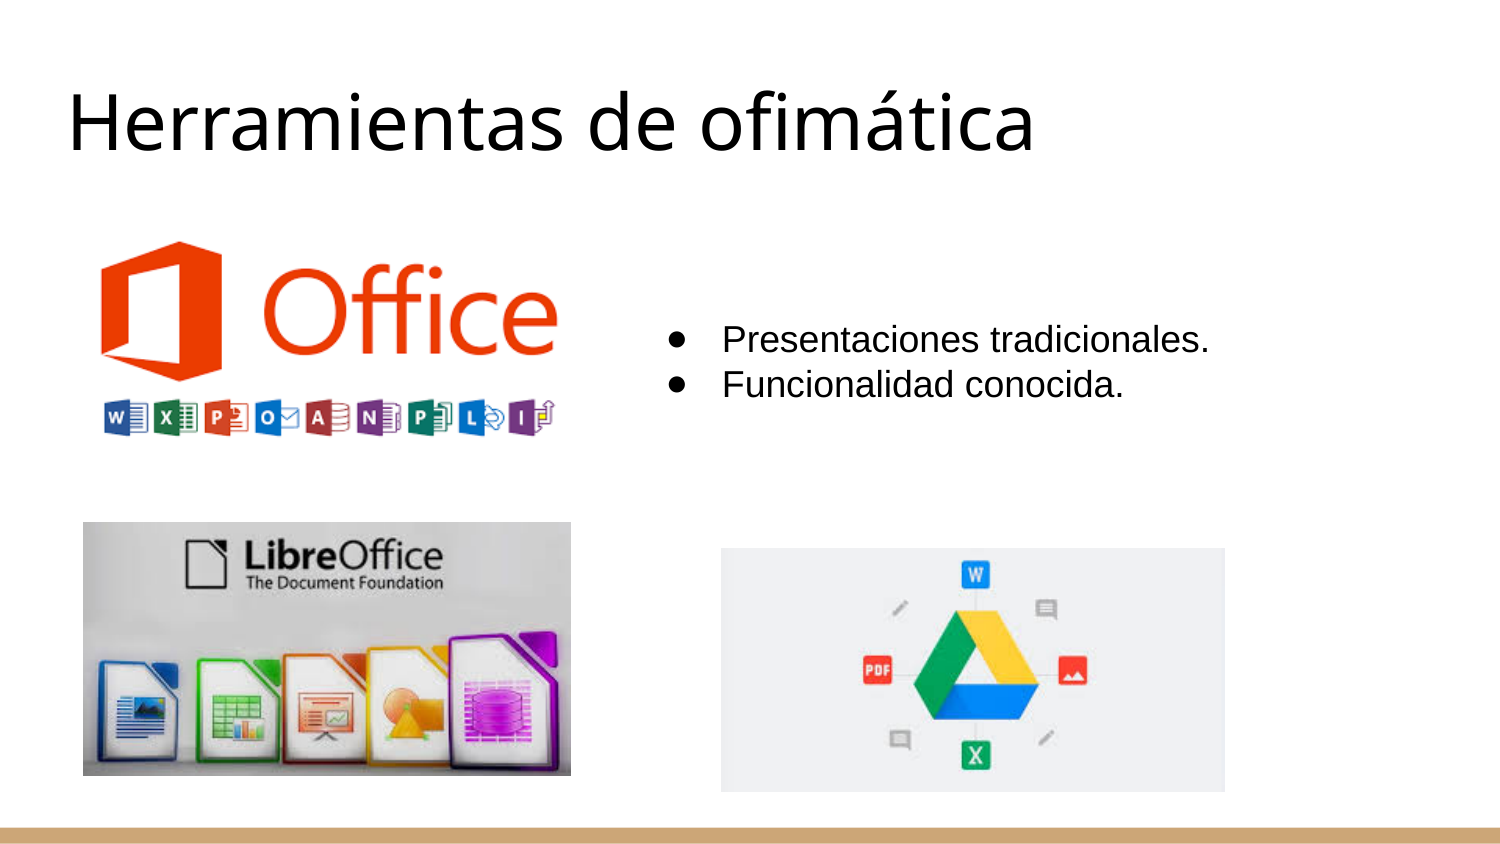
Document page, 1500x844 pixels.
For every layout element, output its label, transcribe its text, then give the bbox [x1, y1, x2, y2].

picture [83, 522, 571, 776]
text_box Presentaciones tradicionales. Funcionalidad conocida. [631, 300, 1457, 437]
picture [92, 232, 571, 443]
picture [721, 548, 1225, 792]
title Herramientas de ofimática [51, 51, 1449, 189]
